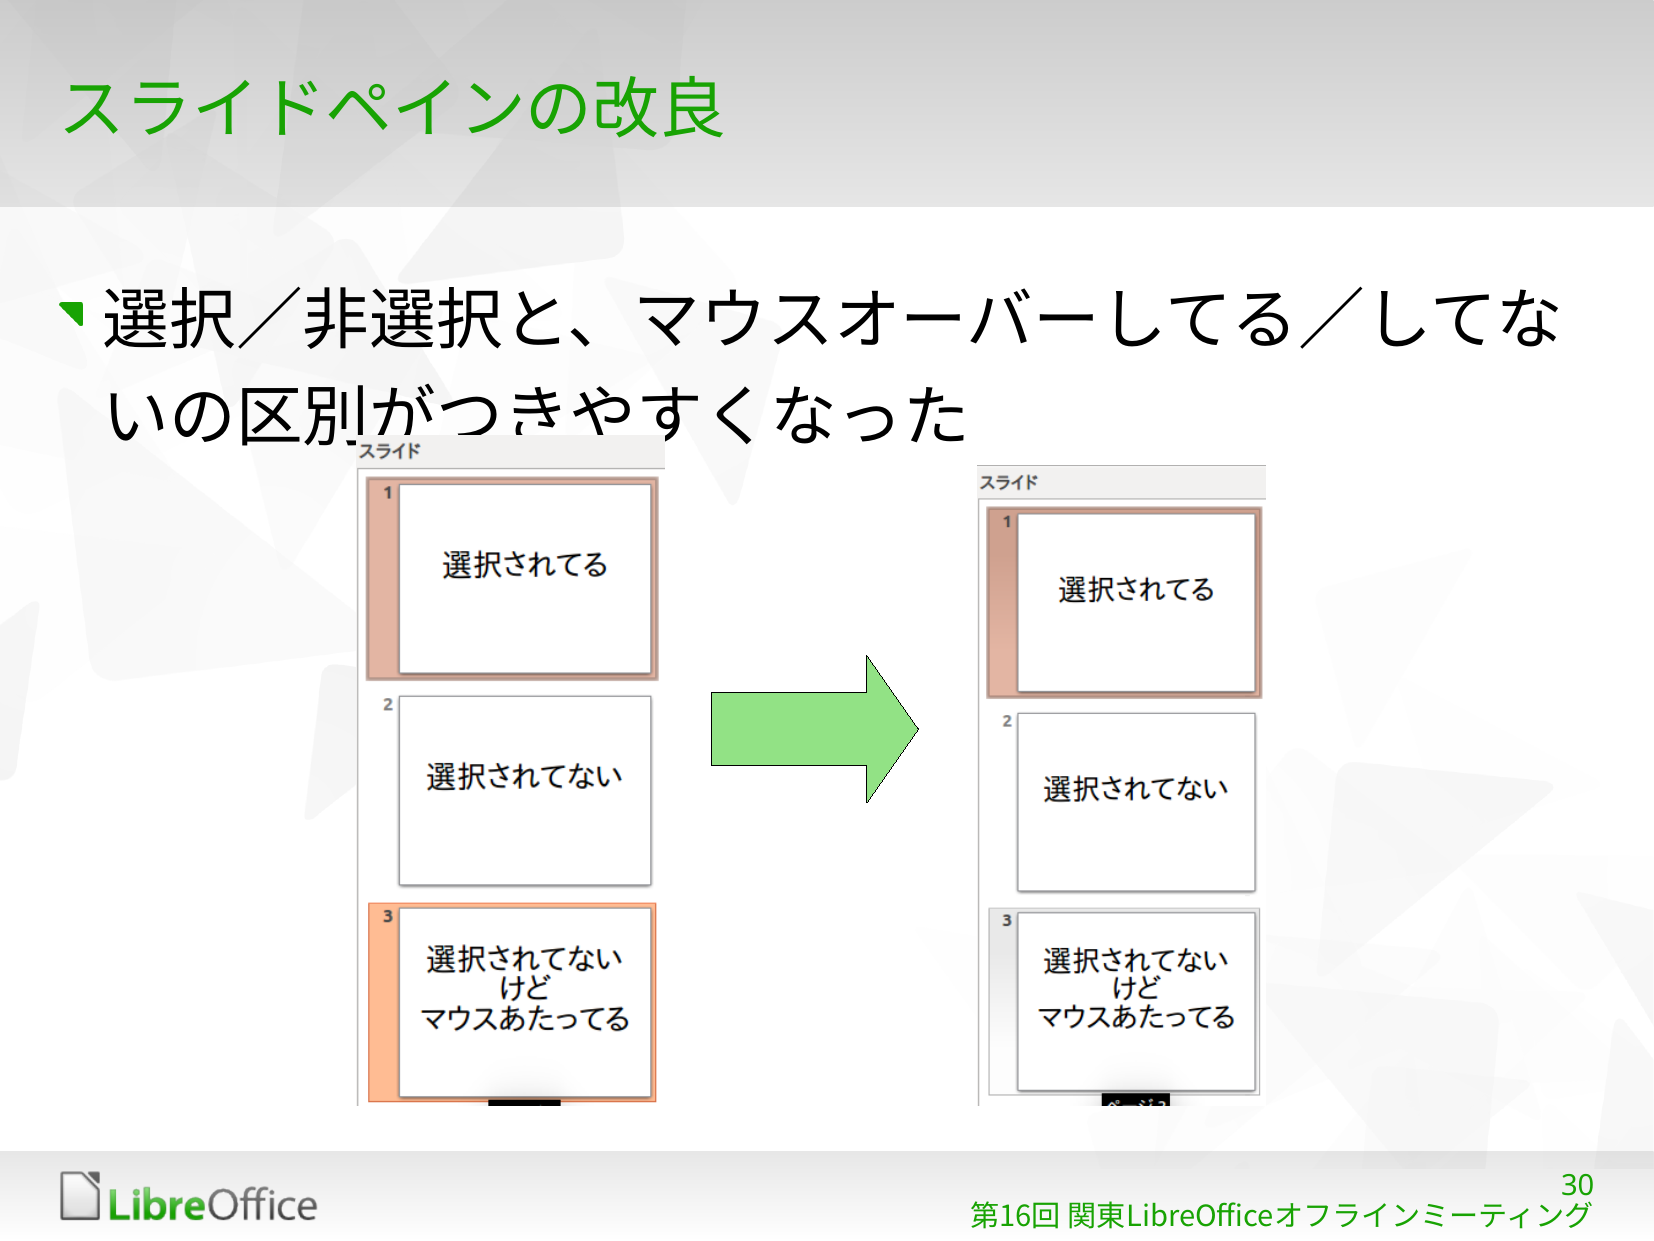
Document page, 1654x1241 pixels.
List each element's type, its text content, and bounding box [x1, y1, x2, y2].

list 選択／非選択と、マウスオーバーしてる／してないの区別がつきやすくなった [59, 265, 1595, 986]
title スライドペインの改良 [59, 29, 1595, 178]
text_box [711, 655, 919, 803]
picture [915, 465, 1654, 1169]
picture [356, 435, 665, 1106]
picture [0, 0, 783, 931]
picture [41, 1152, 337, 1240]
